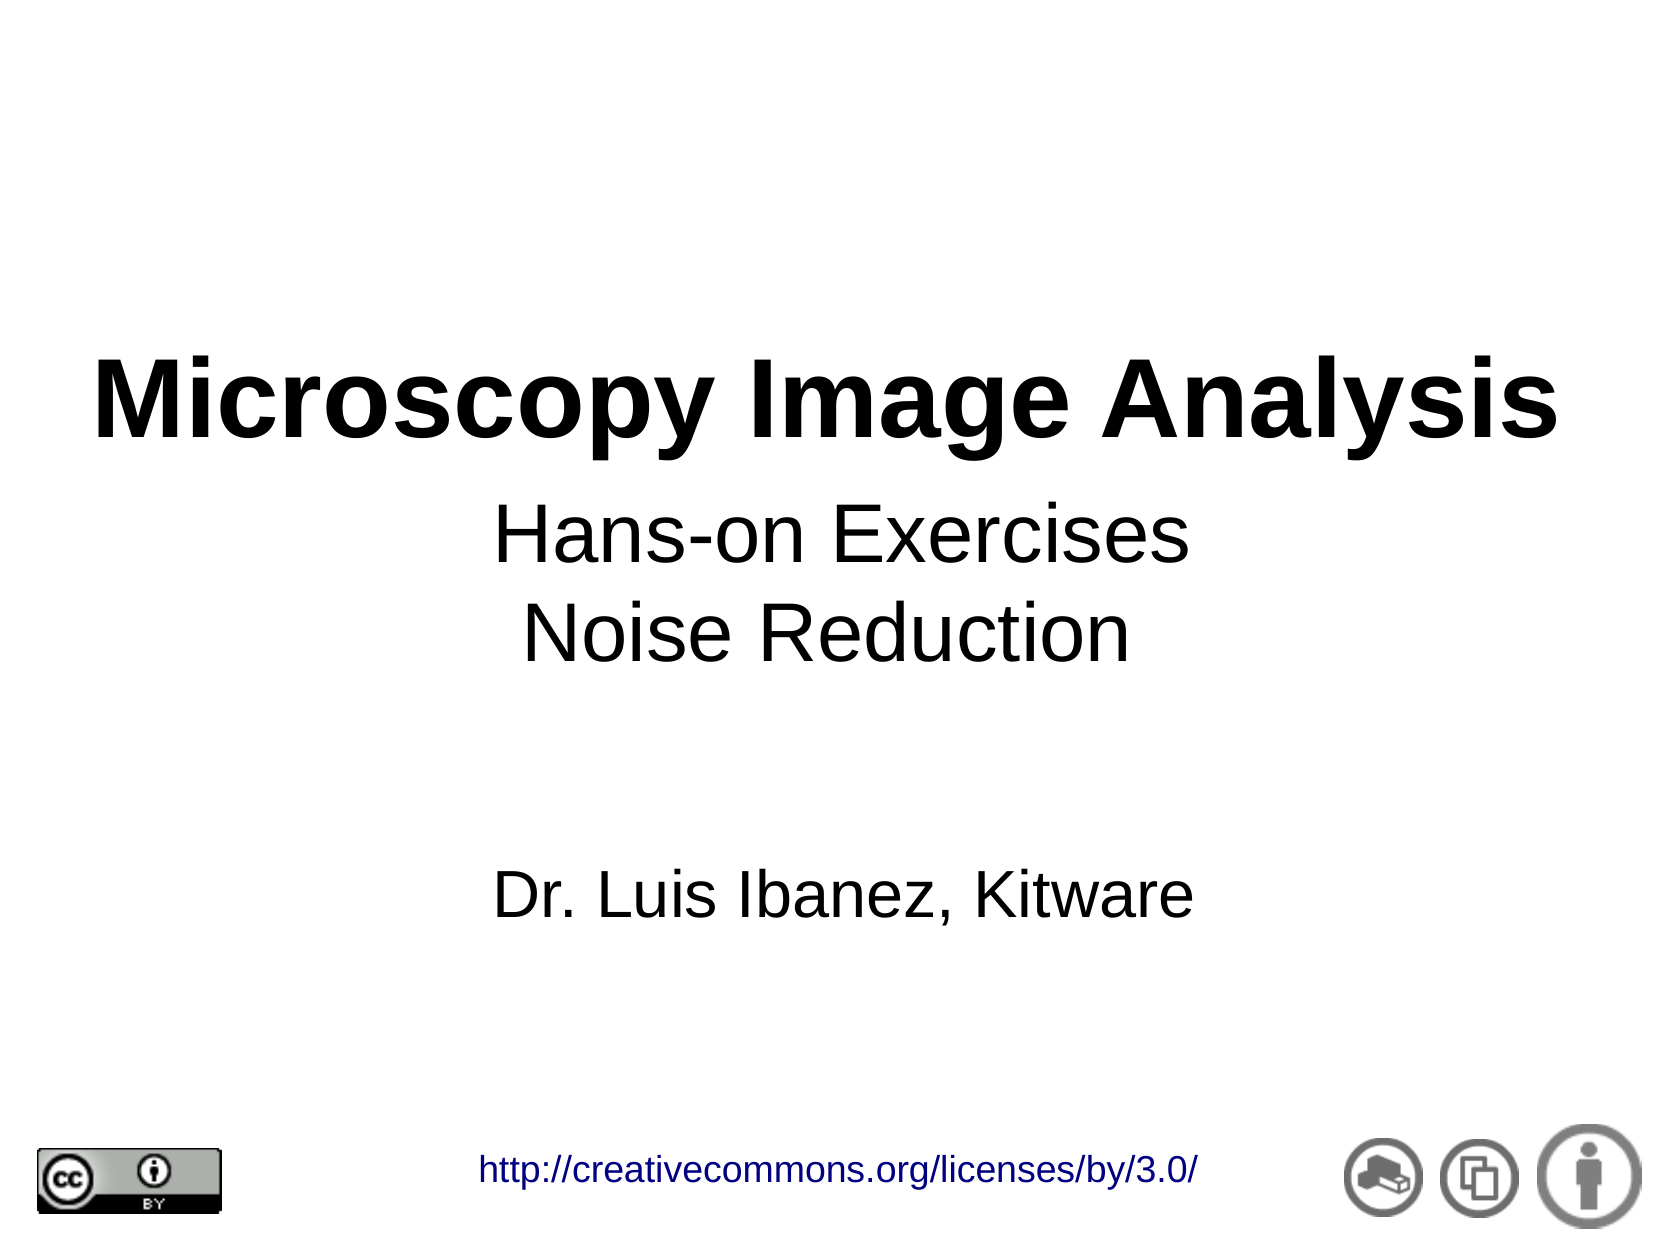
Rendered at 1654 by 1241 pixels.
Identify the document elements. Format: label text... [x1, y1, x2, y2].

picture [1440, 1139, 1519, 1218]
title Microscopy Image Analysis Hans-on Exercises Noise Reduction [82, 335, 1571, 680]
picture [1537, 1124, 1642, 1230]
picture [37, 1148, 222, 1214]
picture [1344, 1138, 1423, 1217]
text_box http://creativecommons.org/licenses/by/3.0/ [442, 1141, 1246, 1198]
subtitle Dr. Luis Ibanez, Kitware [82, 793, 1571, 995]
